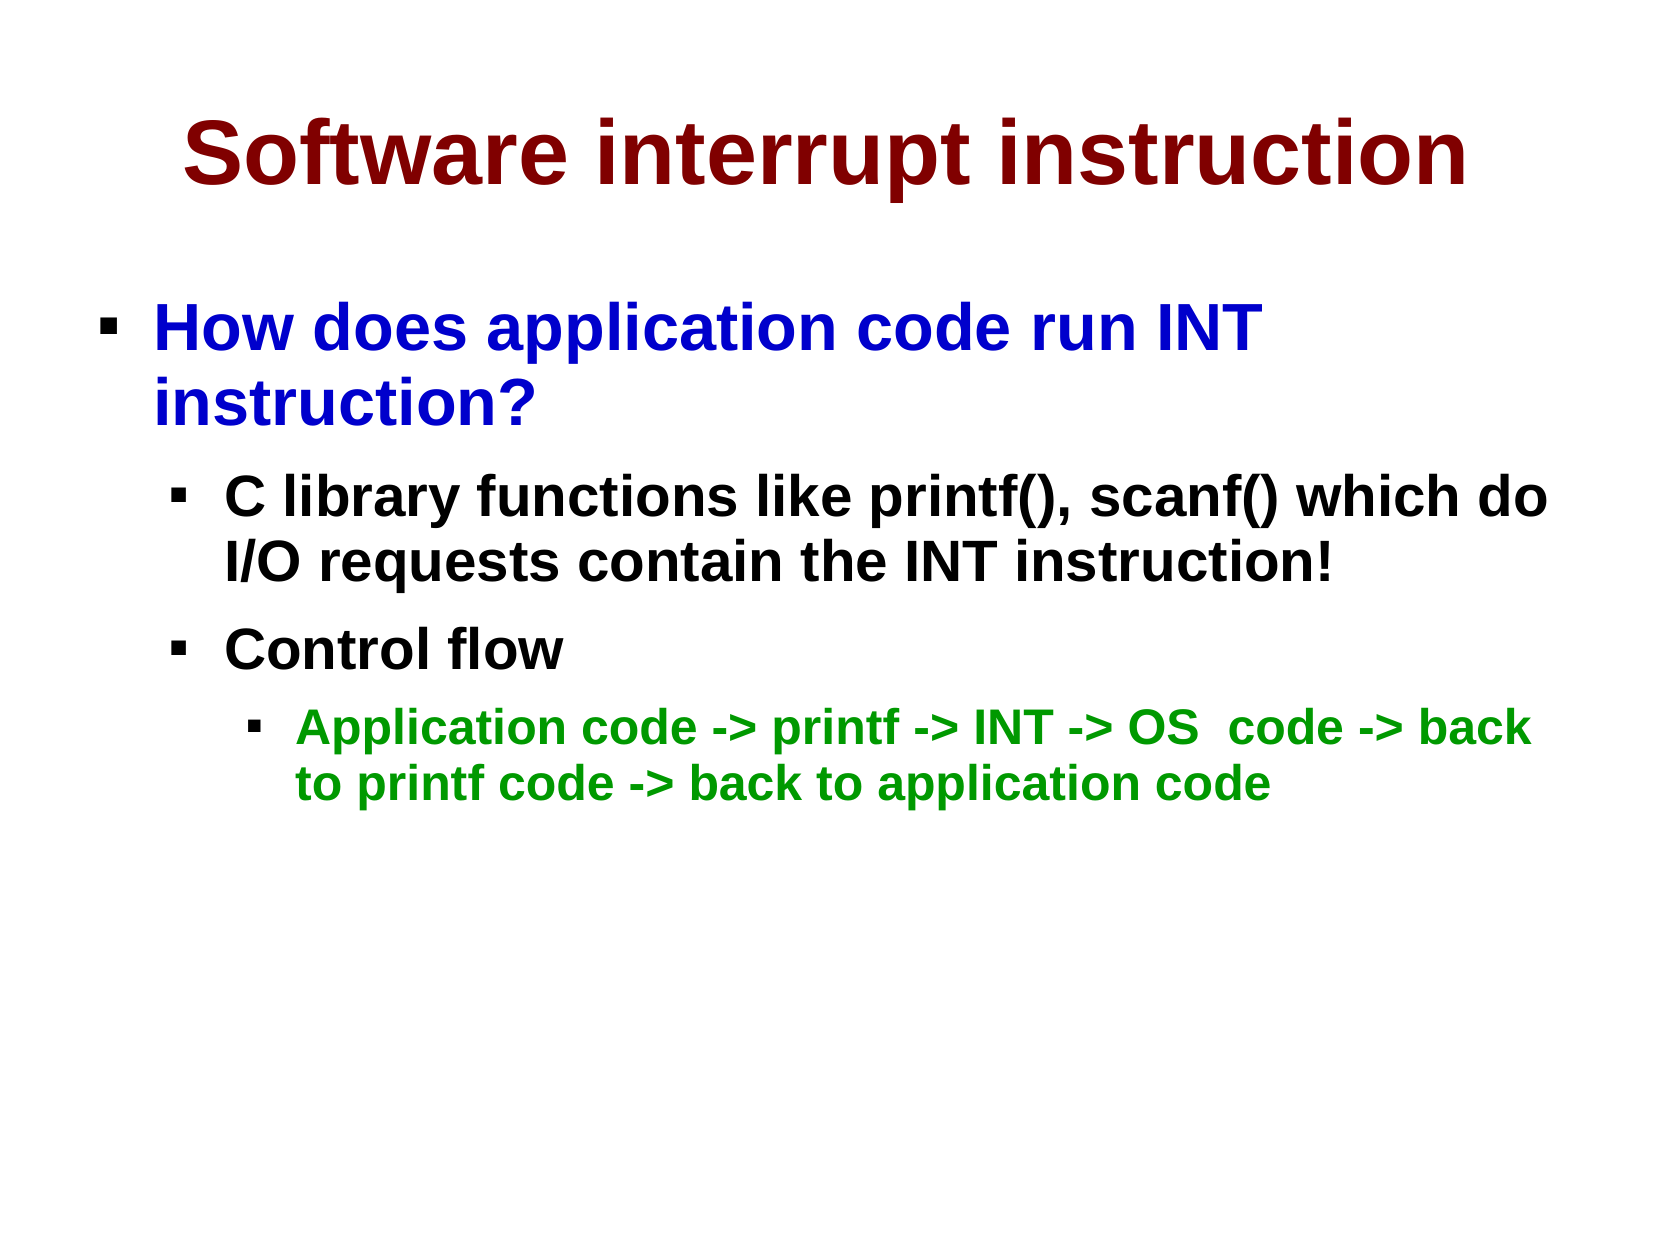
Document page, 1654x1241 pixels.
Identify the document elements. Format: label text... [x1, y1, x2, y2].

list How does application code run INT instruction? C library functions like printf(), scanf() which do I/O requests contain the INT instruction! Control flow Application code -> printf -> INT -> OS code -> back to printf code -> back to application code [82, 290, 1571, 1010]
title Software interrupt instruction [82, 49, 1571, 257]
